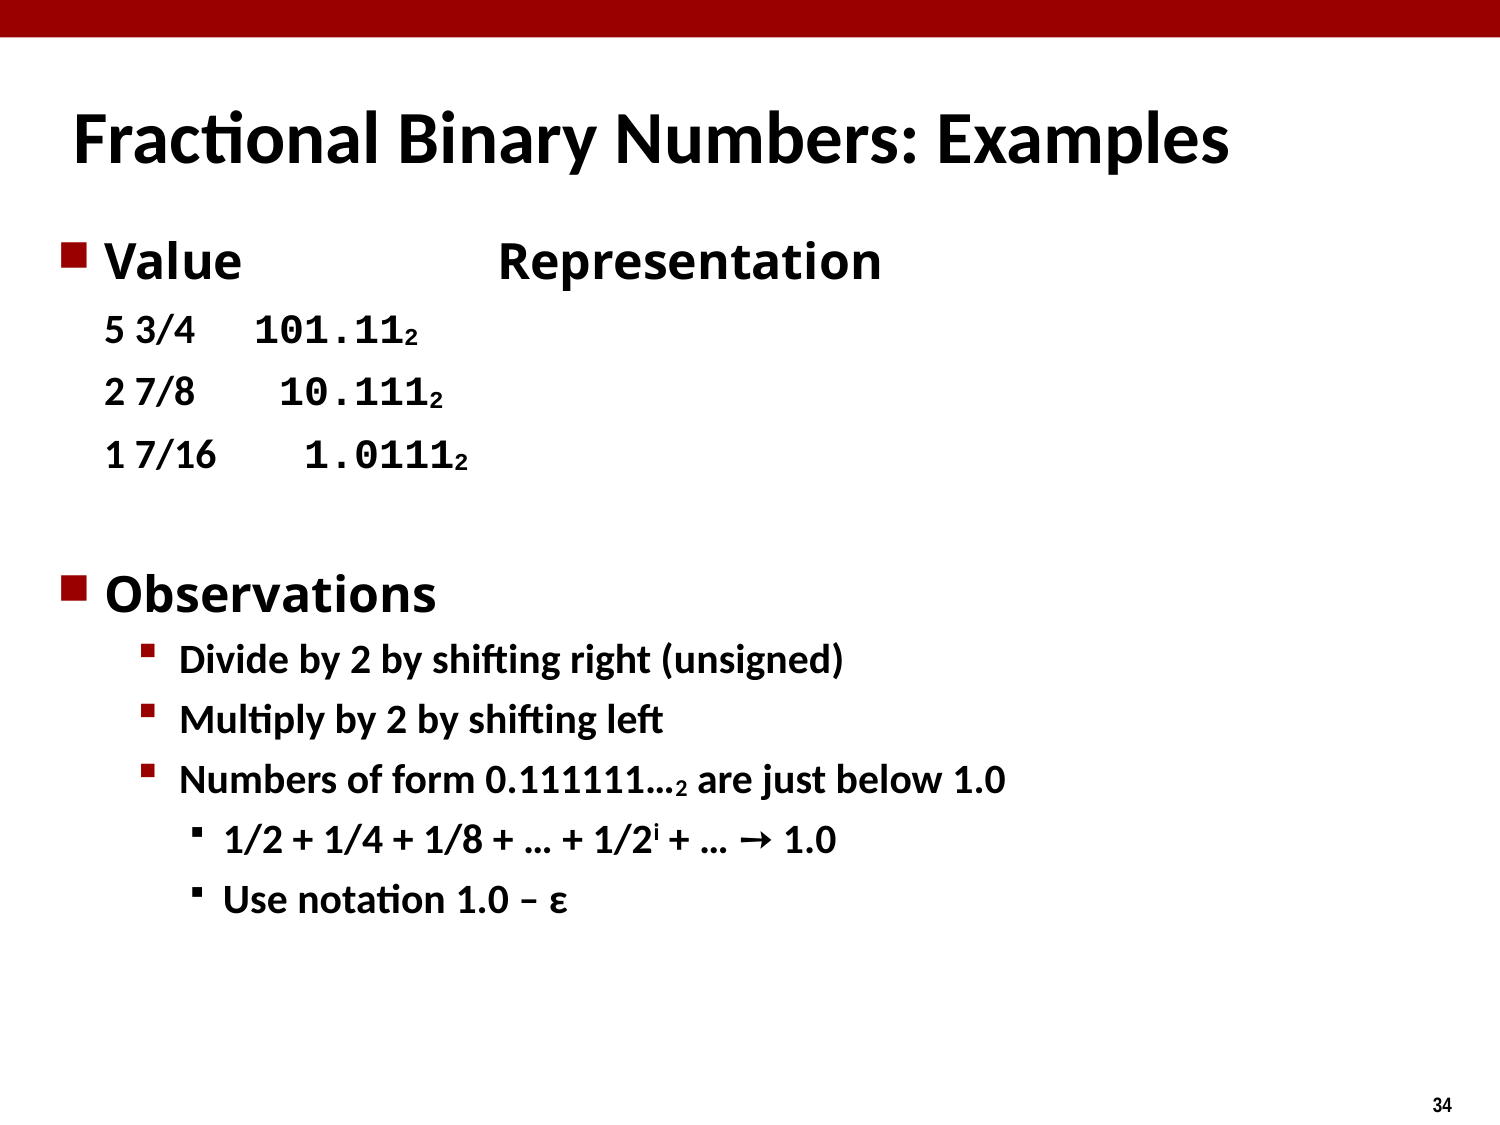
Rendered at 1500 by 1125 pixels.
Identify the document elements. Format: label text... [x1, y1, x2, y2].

text_box Value Representation 5 3/4 101.112 2 7/8 010.1112 1 7/16 001.01112 Observations Divide by 2 by shifting right (unsigned) Multiply by 2 by shifting left Numbers of form 0.111111…2 are just below 1.0 1/2 + 1/4 + 1/8 + … + 1/2i + … ➙ 1.0 Use notation 1.0 – ε [62, 229, 1438, 1088]
title Fractional Binary Numbers: Examples [58, 71, 1304, 197]
